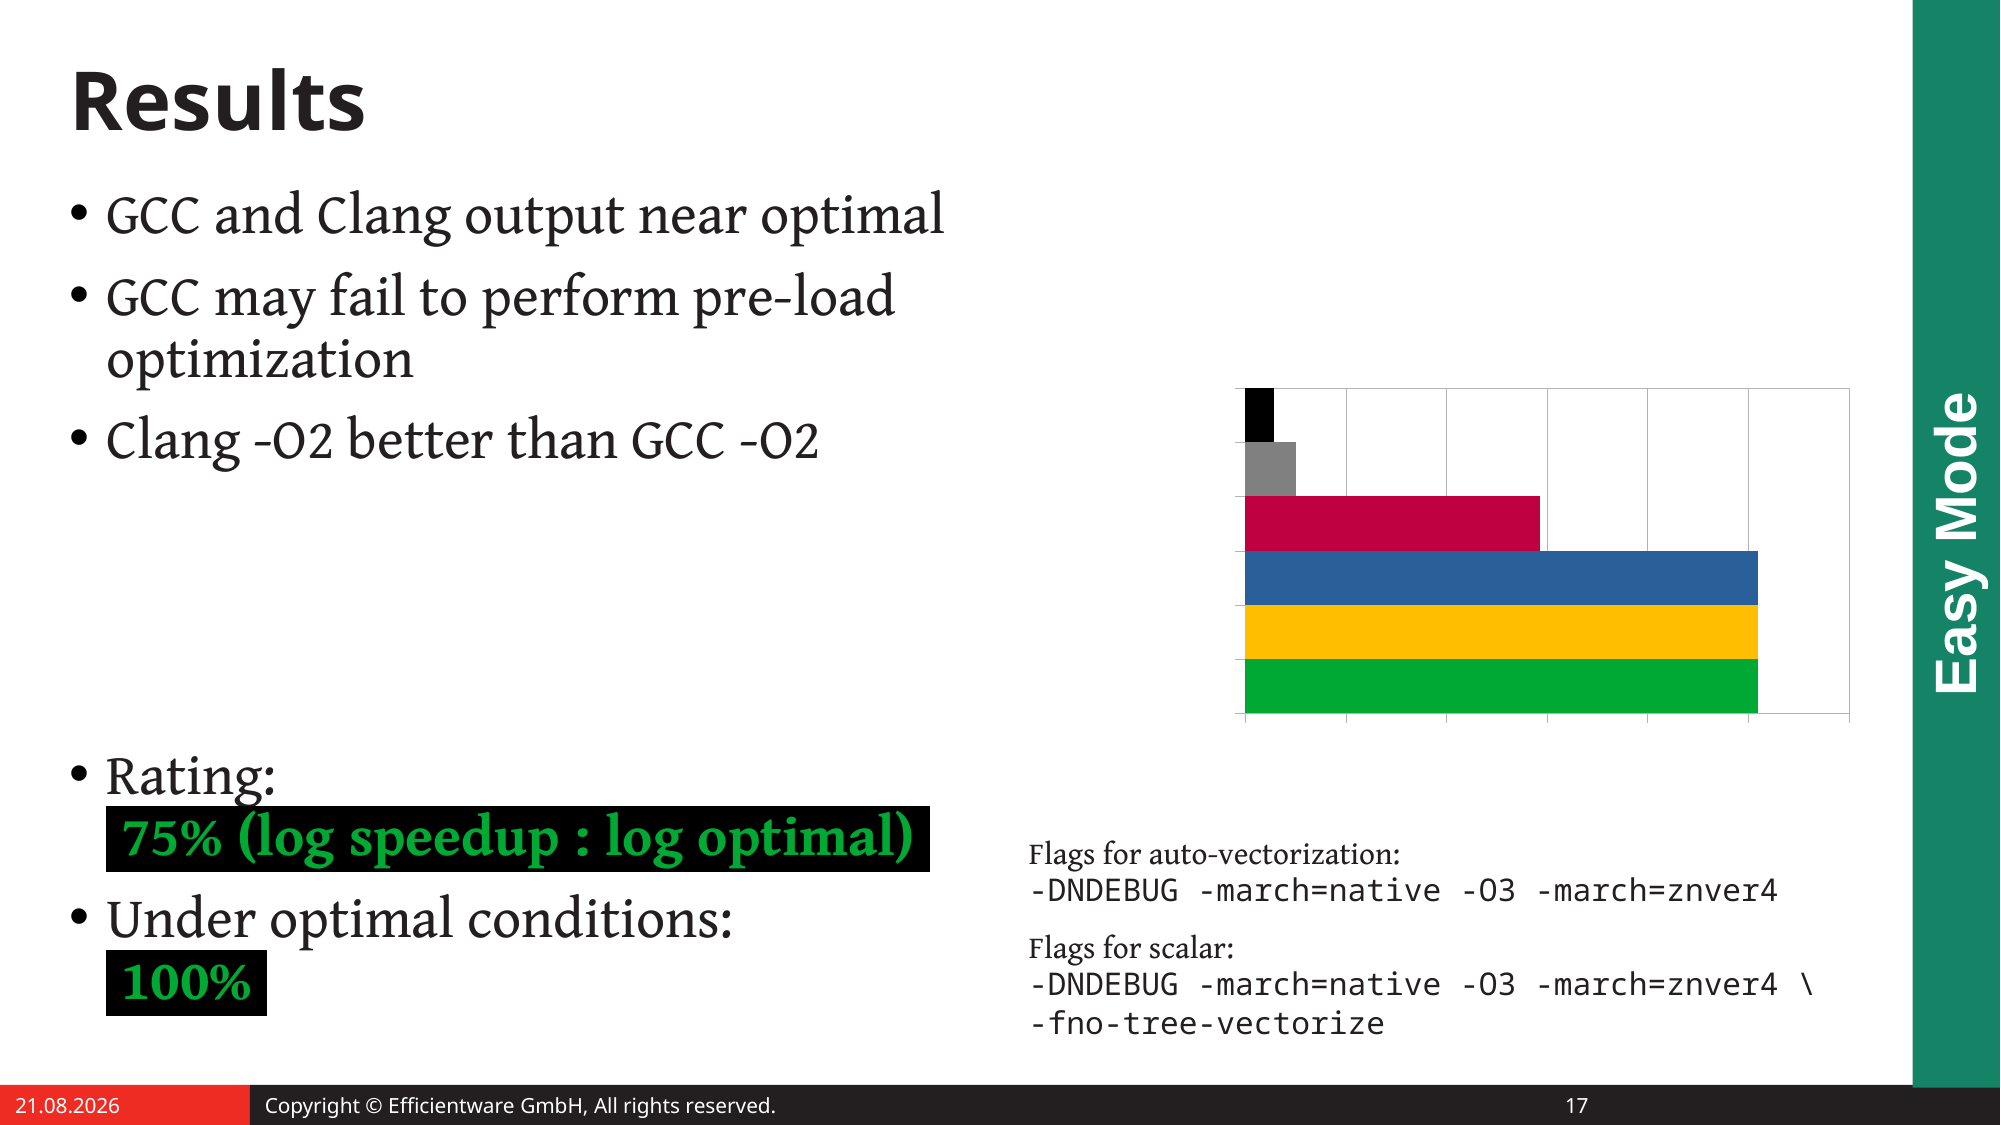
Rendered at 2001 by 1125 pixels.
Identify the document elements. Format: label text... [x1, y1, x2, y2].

list Flags for auto-vectorization: -DNDEBUG -march=native -O3 -march=znver4 Flags for scalar: -DNDEBUG -march=native -O3 -march=znver4 \ -fno-tree-vectorize [978, 830, 1944, 1051]
picture [975, 306, 1890, 768]
footer Copyright © Efficientware GmbH, All rights reserved. [249, 1084, 1550, 1125]
slide_number <number> [1550, 1084, 2000, 1125]
slide_number 02.11.2025 [0, 1084, 249, 1125]
text_box Easy Mode [1912, 0, 2000, 1088]
list GCC and Clang output near optimal GCC may fail to perform pre-load optimization Clang -O2 better than GCC -O2 Rating: 75% (log speedup : log optimal) Under optimal conditions: 100% [54, 176, 982, 1063]
title Results [55, 52, 1912, 156]
